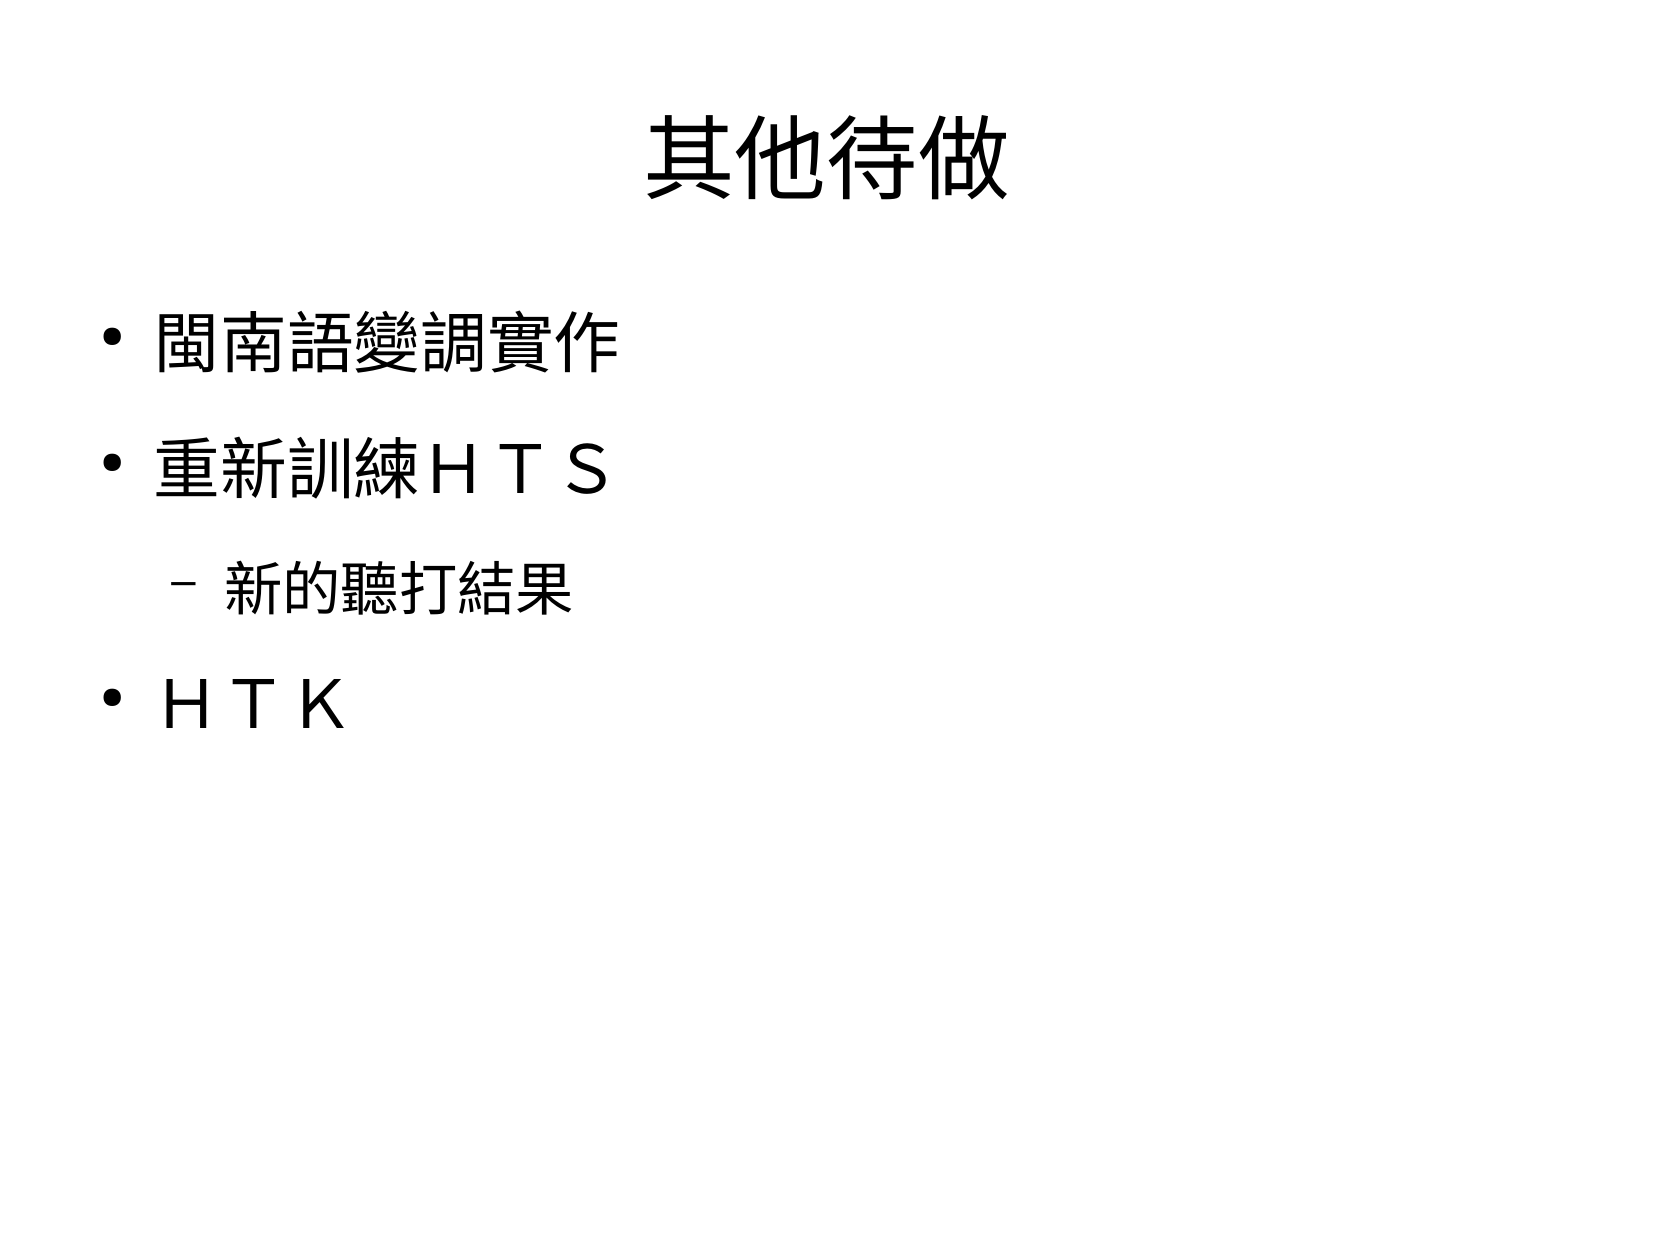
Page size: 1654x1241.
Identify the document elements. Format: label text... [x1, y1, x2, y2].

title 其他待做 [82, 49, 1571, 257]
list 閩南語變調實作 重新訓練ＨＴＳ 新的聽打結果 ＨＴＫ [82, 290, 1538, 1010]
